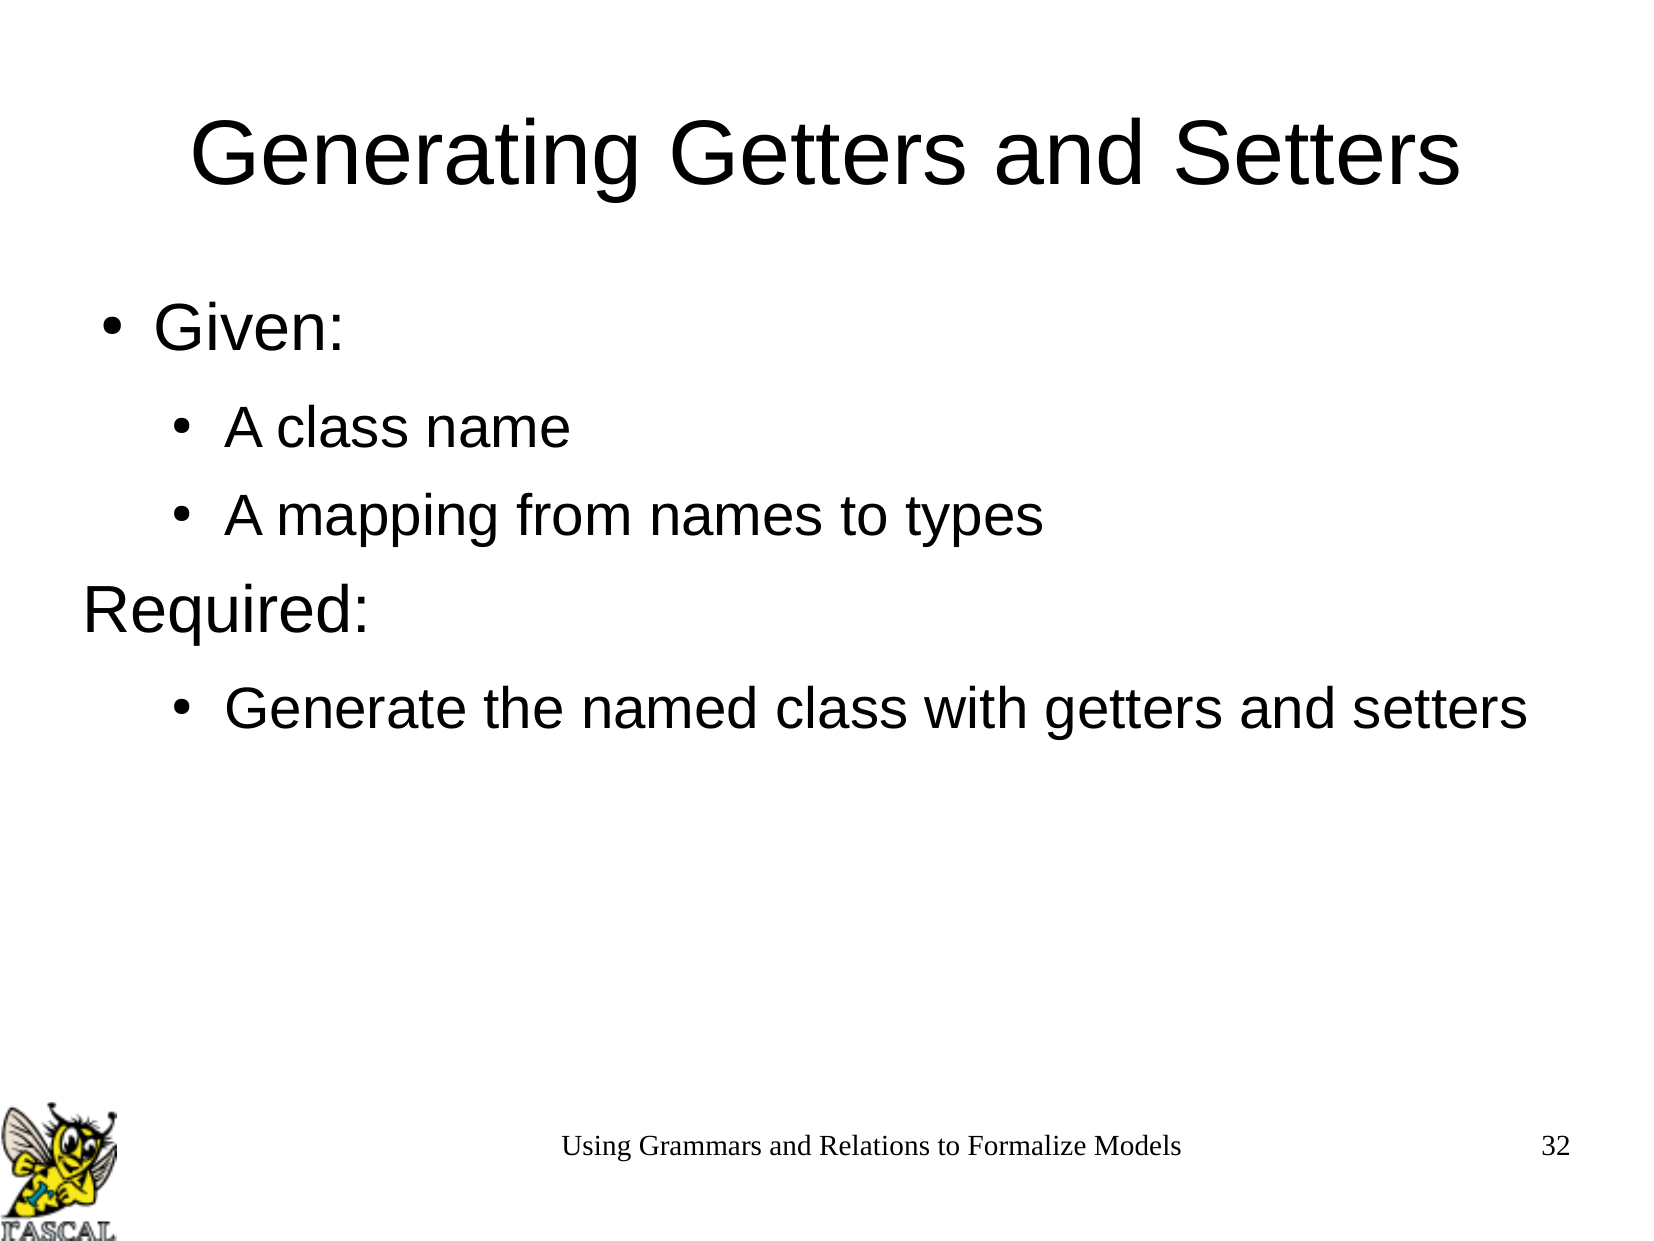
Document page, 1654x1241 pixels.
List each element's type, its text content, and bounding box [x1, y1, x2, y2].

title Generating Getters and Setters [82, 49, 1571, 257]
list Given: A class name A mapping from names to types Required: Generate the named class with getters and setters [82, 290, 1571, 1109]
picture [0, 1102, 117, 1241]
